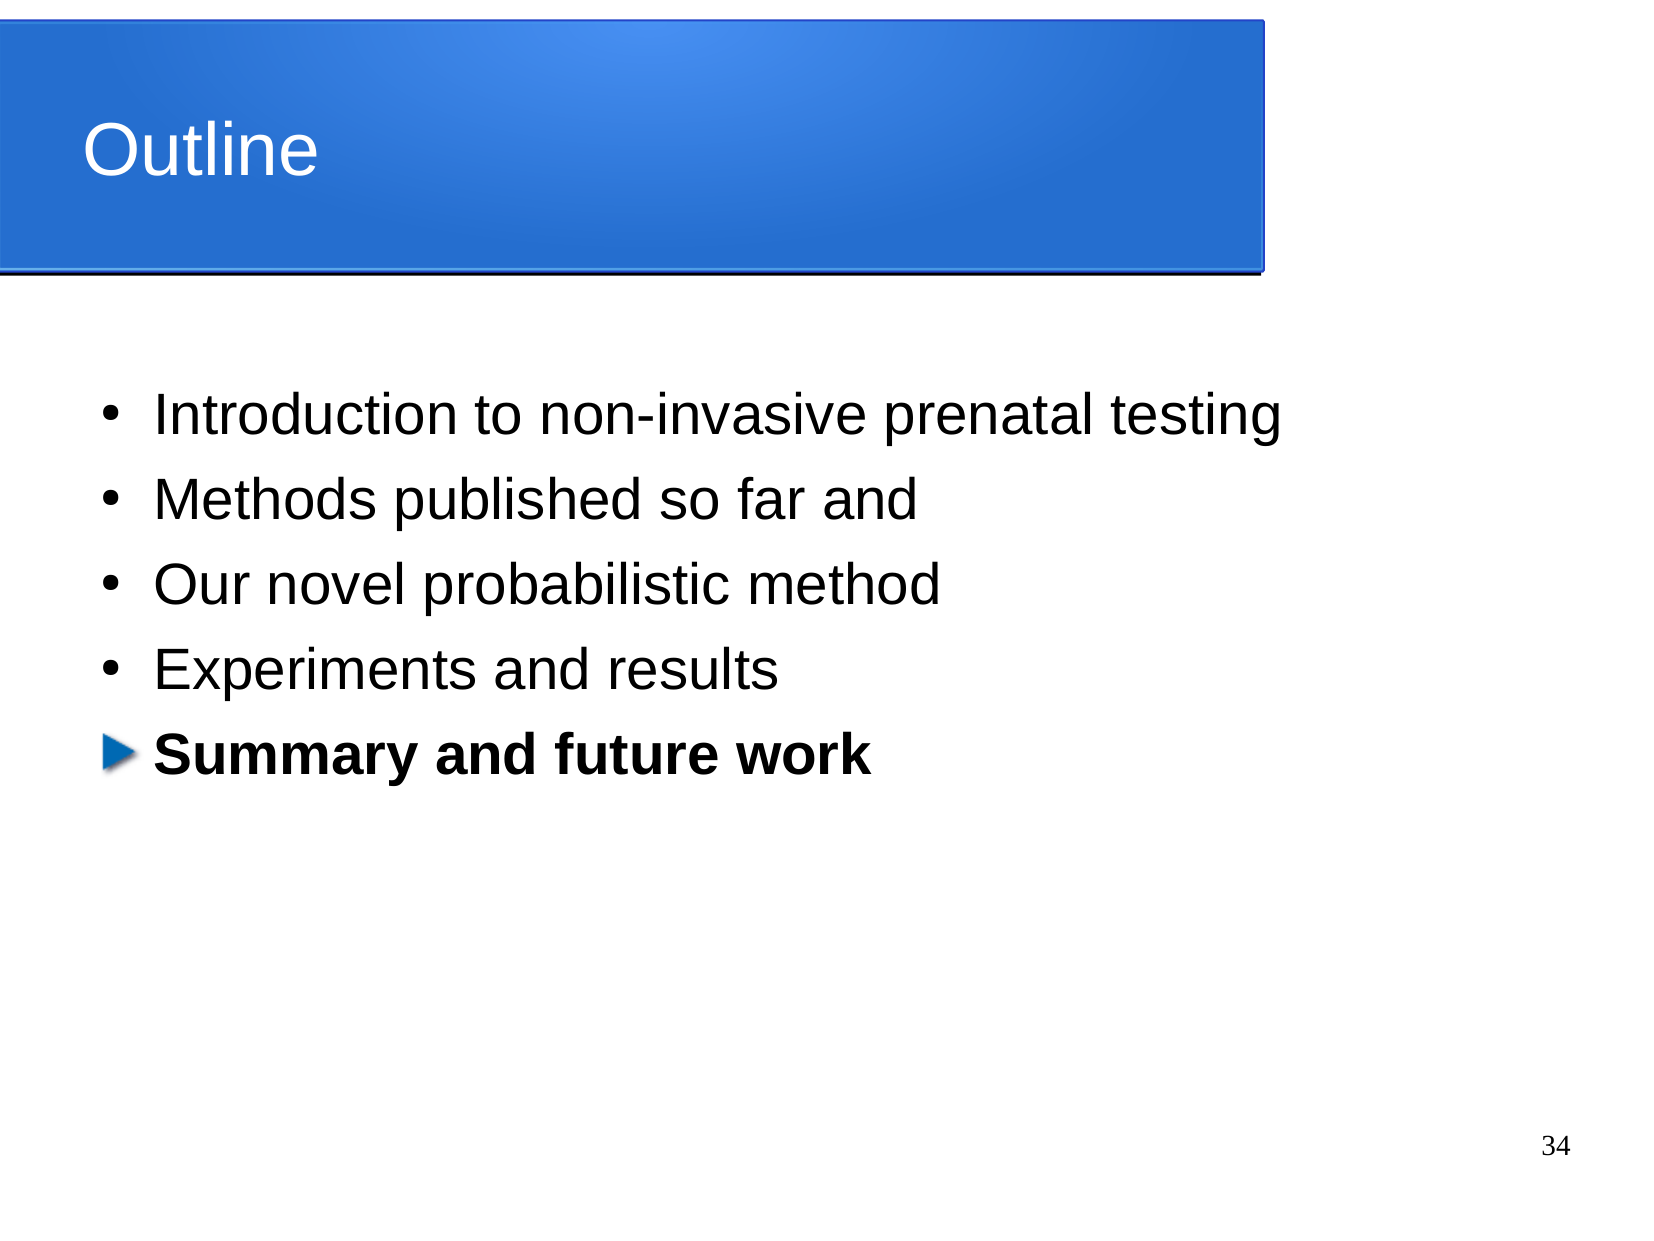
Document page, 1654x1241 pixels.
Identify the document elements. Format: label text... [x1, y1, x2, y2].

list Introduction to non-invasive prenatal testing Methods published so far and Our novel probabilistic method Experiments and results Summary and future work [82, 381, 1571, 1102]
title Outline [82, 47, 1235, 252]
